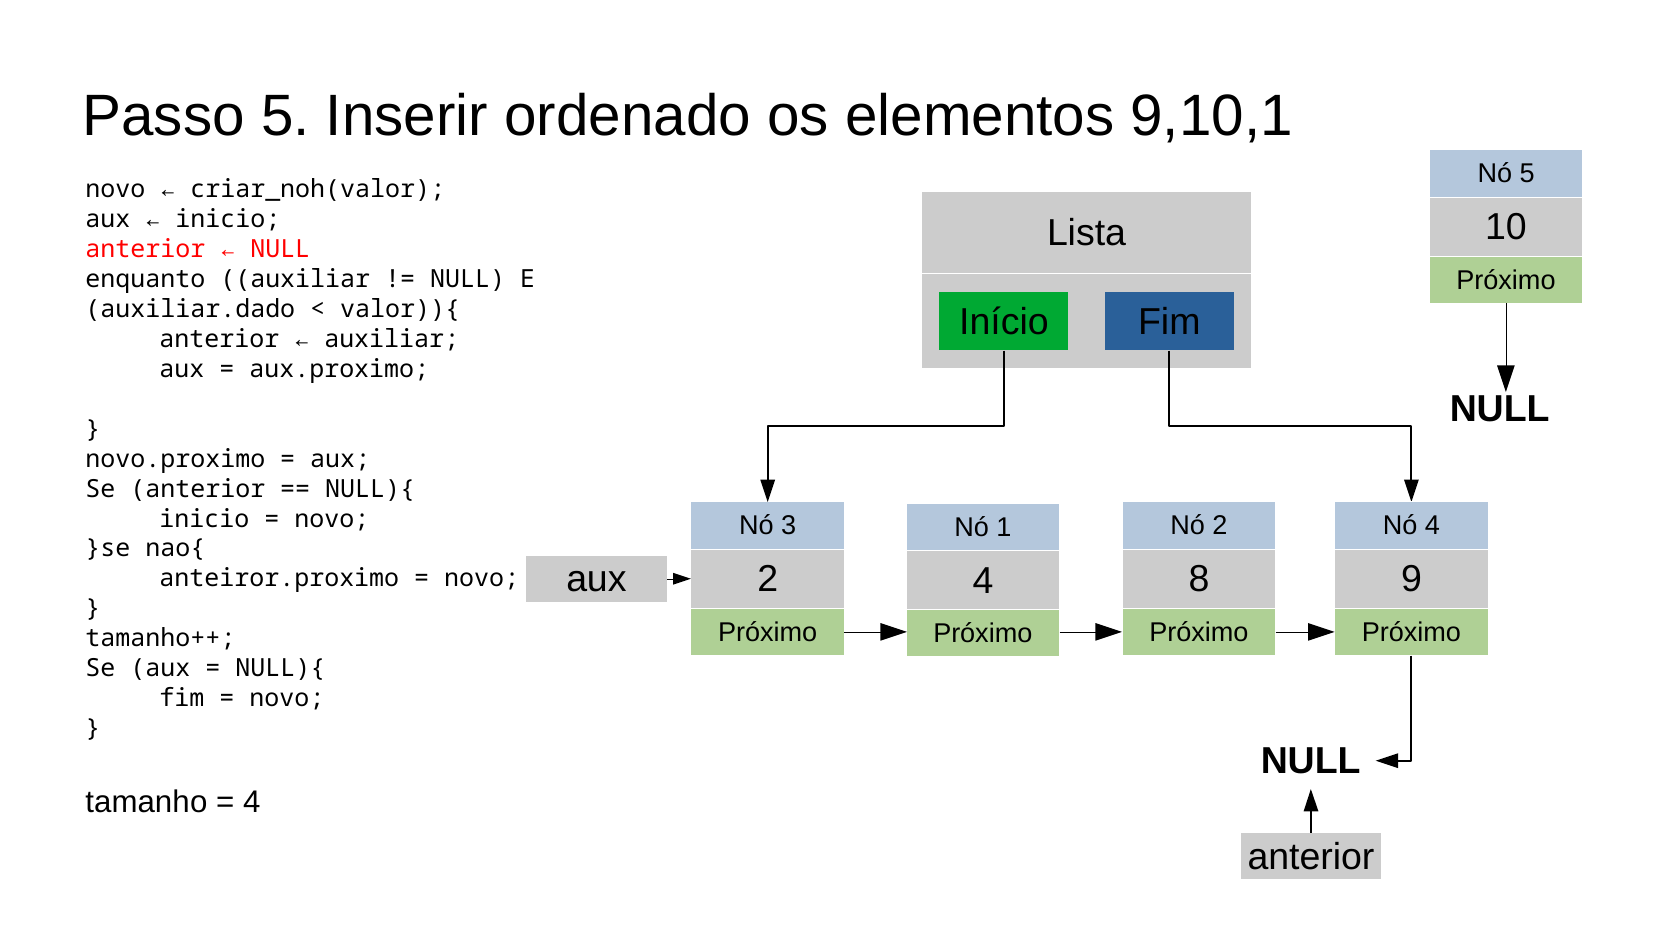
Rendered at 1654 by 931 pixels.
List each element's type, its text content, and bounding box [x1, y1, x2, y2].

text_box NULL [1246, 732, 1376, 790]
text_box [921, 273, 1252, 369]
text_box Nó 5 [1429, 149, 1583, 198]
text_box Próximo [1429, 256, 1583, 304]
text_box NULL [1435, 380, 1565, 438]
text_box novo ← criar_noh(valor); aux ← inicio; anterior ← NULL enquanto ((auxiliar != NULL) E (auxiliar.dado < valor)){ anterior ← auxiliar; aux = aux.proximo; } novo.proximo = aux; Se (anterior == NULL){ inicio = novo; }se nao{ anteiror.proximo = novo; } tamanho++; Se (aux = NULL){ fim = novo; } [70, 165, 615, 779]
text_box Próximo [906, 609, 1060, 657]
text_box Nó 1 [906, 503, 1060, 551]
text_box Nó 2 [1122, 501, 1276, 550]
text_box Nó 4 [1334, 501, 1489, 550]
text_box aux [525, 555, 668, 603]
title Passo 5. Inserir ordenado os elementos 9,10,1 [82, 37, 1571, 193]
text_box anterior [1240, 832, 1382, 880]
text_box 4 [906, 551, 1060, 609]
text_box 2 [690, 550, 845, 608]
text_box 10 [1429, 198, 1583, 256]
text_box Próximo [1122, 608, 1276, 656]
text_box Fim [1104, 291, 1235, 351]
text_box Início [938, 291, 1069, 351]
text_box tamanho = 4 [70, 779, 276, 827]
text_box 9 [1334, 550, 1489, 608]
text_box Nó 3 [690, 501, 845, 550]
text_box Lista [921, 191, 1252, 273]
text_box 8 [1122, 550, 1276, 608]
text_box Próximo [690, 608, 845, 656]
text_box Próximo [1334, 608, 1489, 656]
